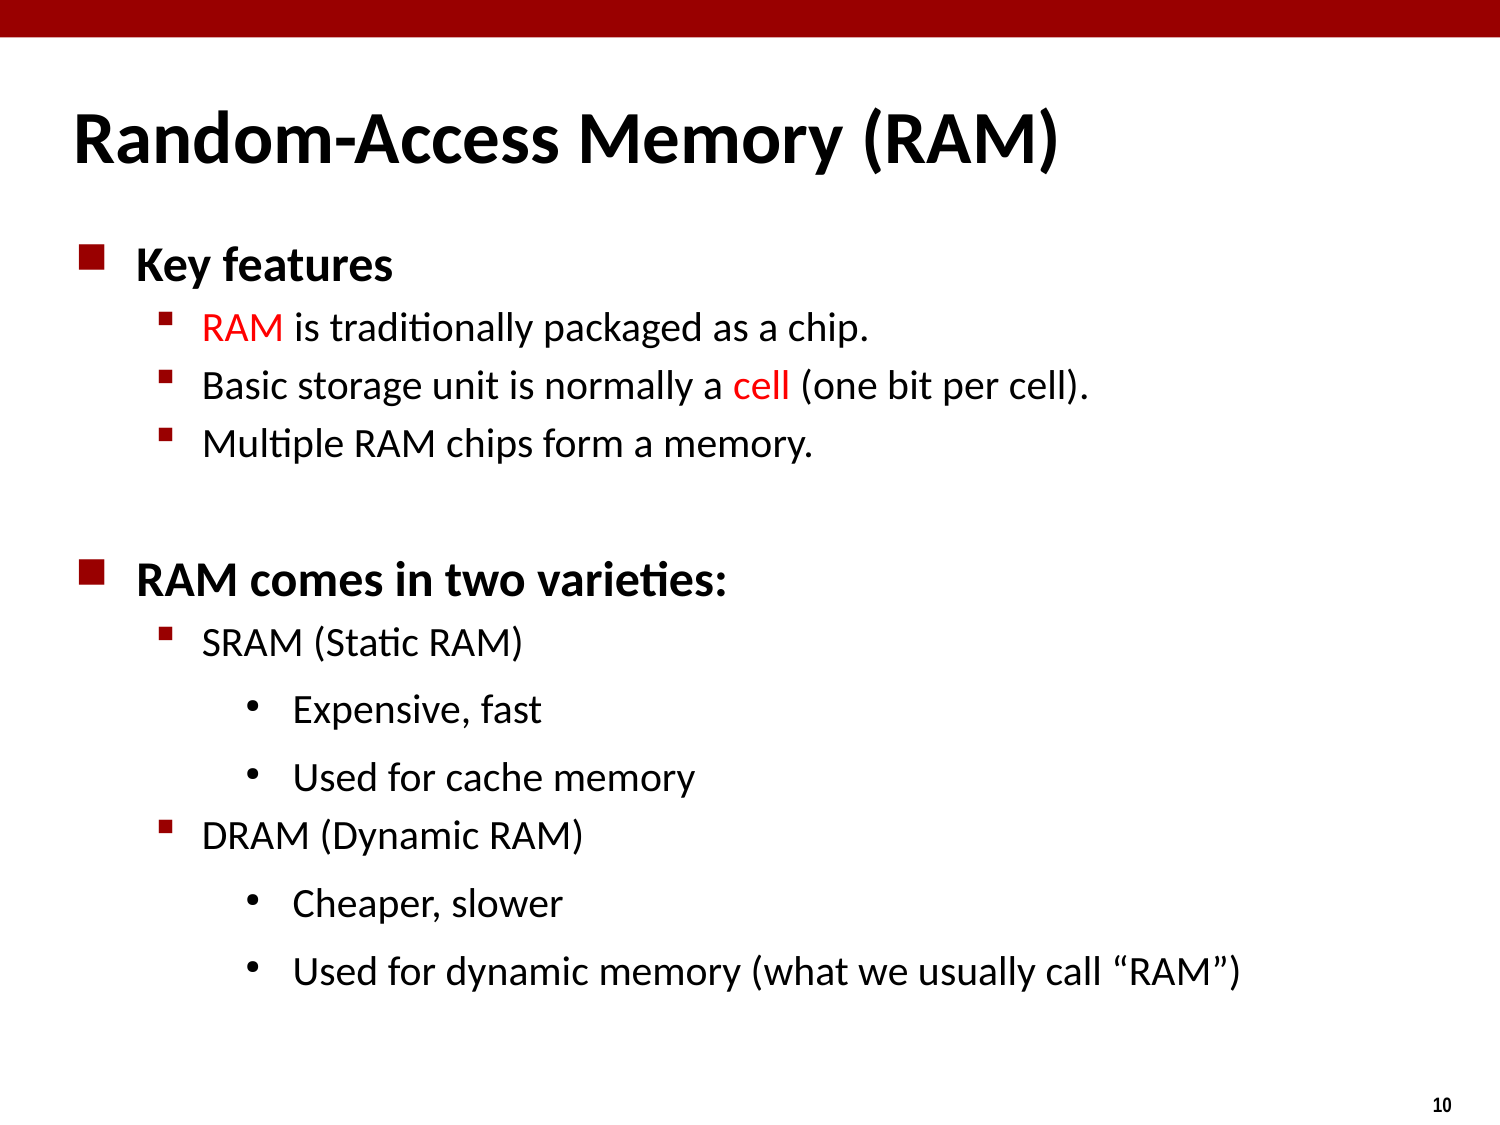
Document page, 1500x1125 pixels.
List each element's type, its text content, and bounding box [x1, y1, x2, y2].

list Key features RAM is traditionally packaged as a chip. Basic storage unit is normally a cell (one bit per cell). Multiple RAM chips form a memory. RAM comes in two varieties: SRAM (Static RAM) Expensive, fast Used for cache memory DRAM (Dynamic RAM) Cheaper, slower Used for dynamic memory (what we usually call “RAM”) [65, 223, 1450, 1040]
title Random-Access Memory (RAM) [58, 71, 1304, 197]
